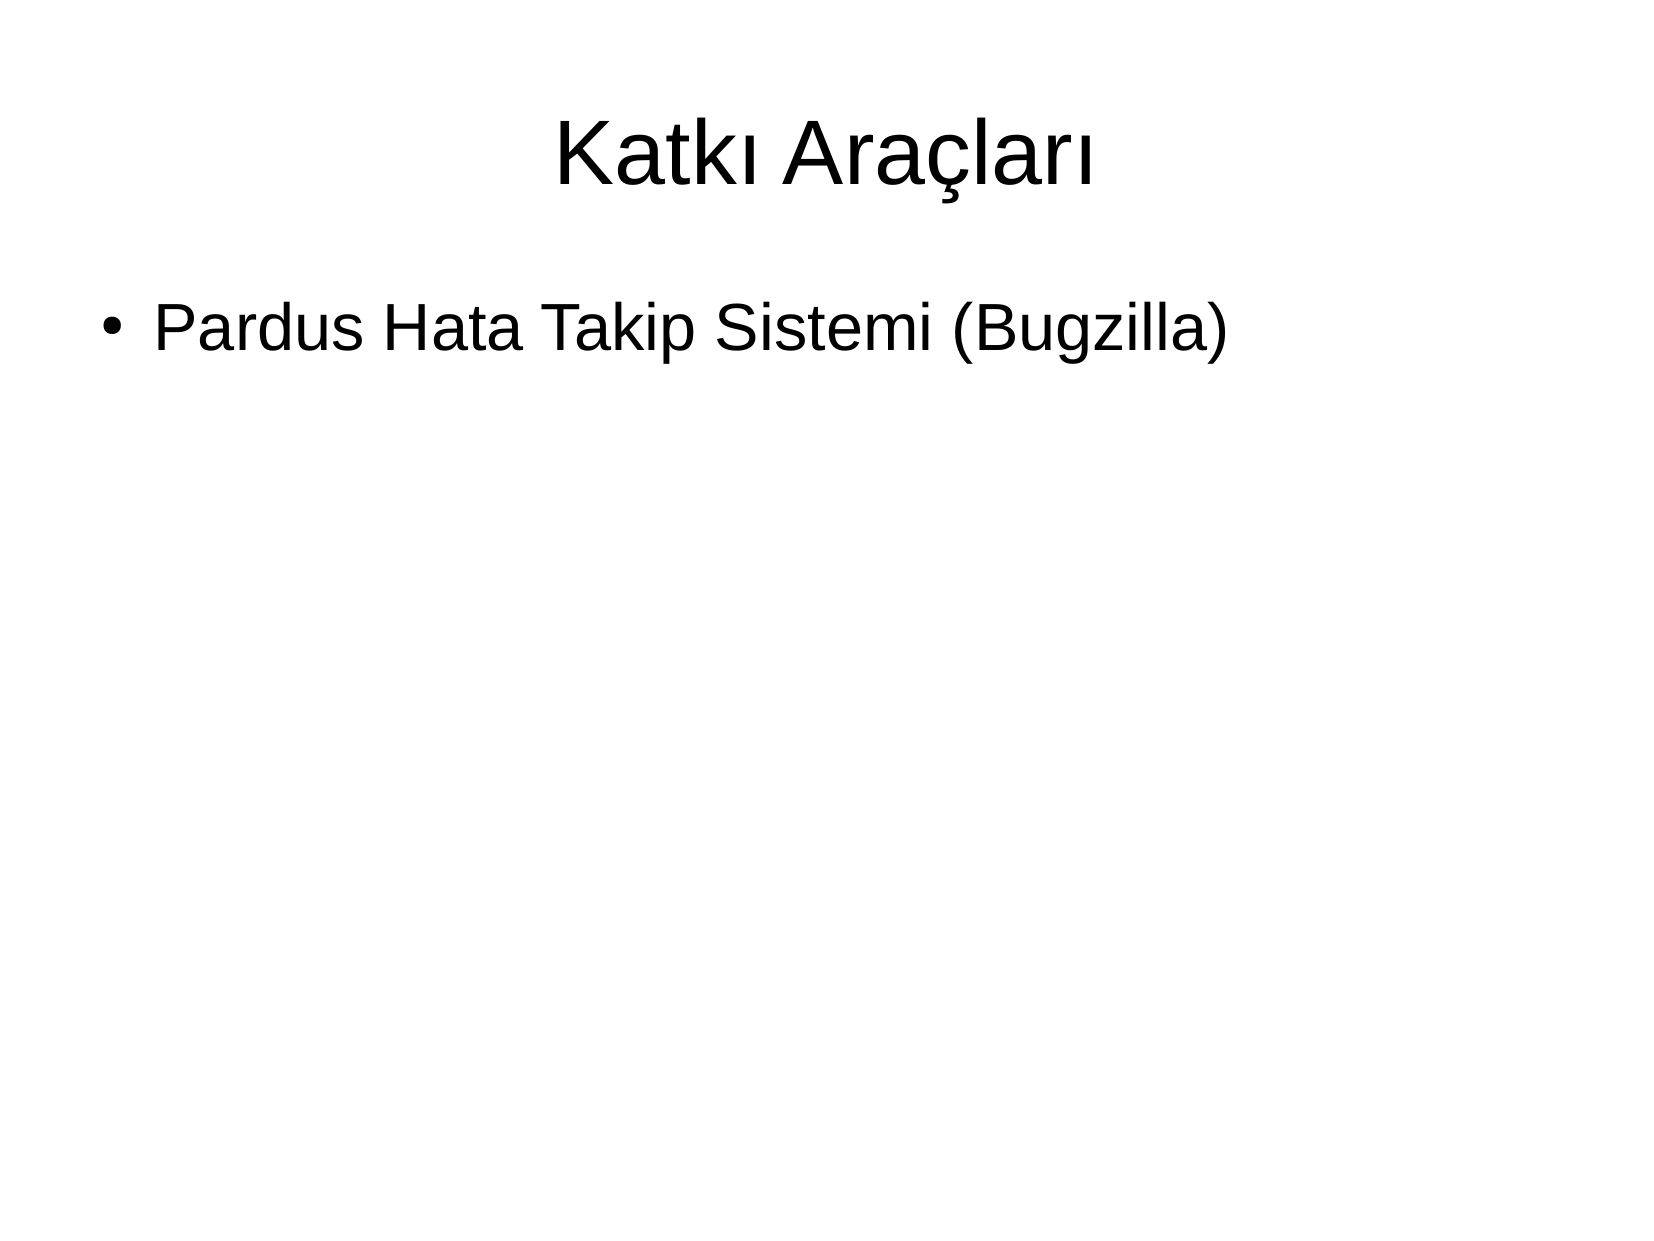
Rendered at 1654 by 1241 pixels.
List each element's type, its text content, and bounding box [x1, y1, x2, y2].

title Katkı Araçları [82, 49, 1571, 257]
list Pardus Hata Takip Sistemi (Bugzilla) [82, 290, 1571, 1109]
